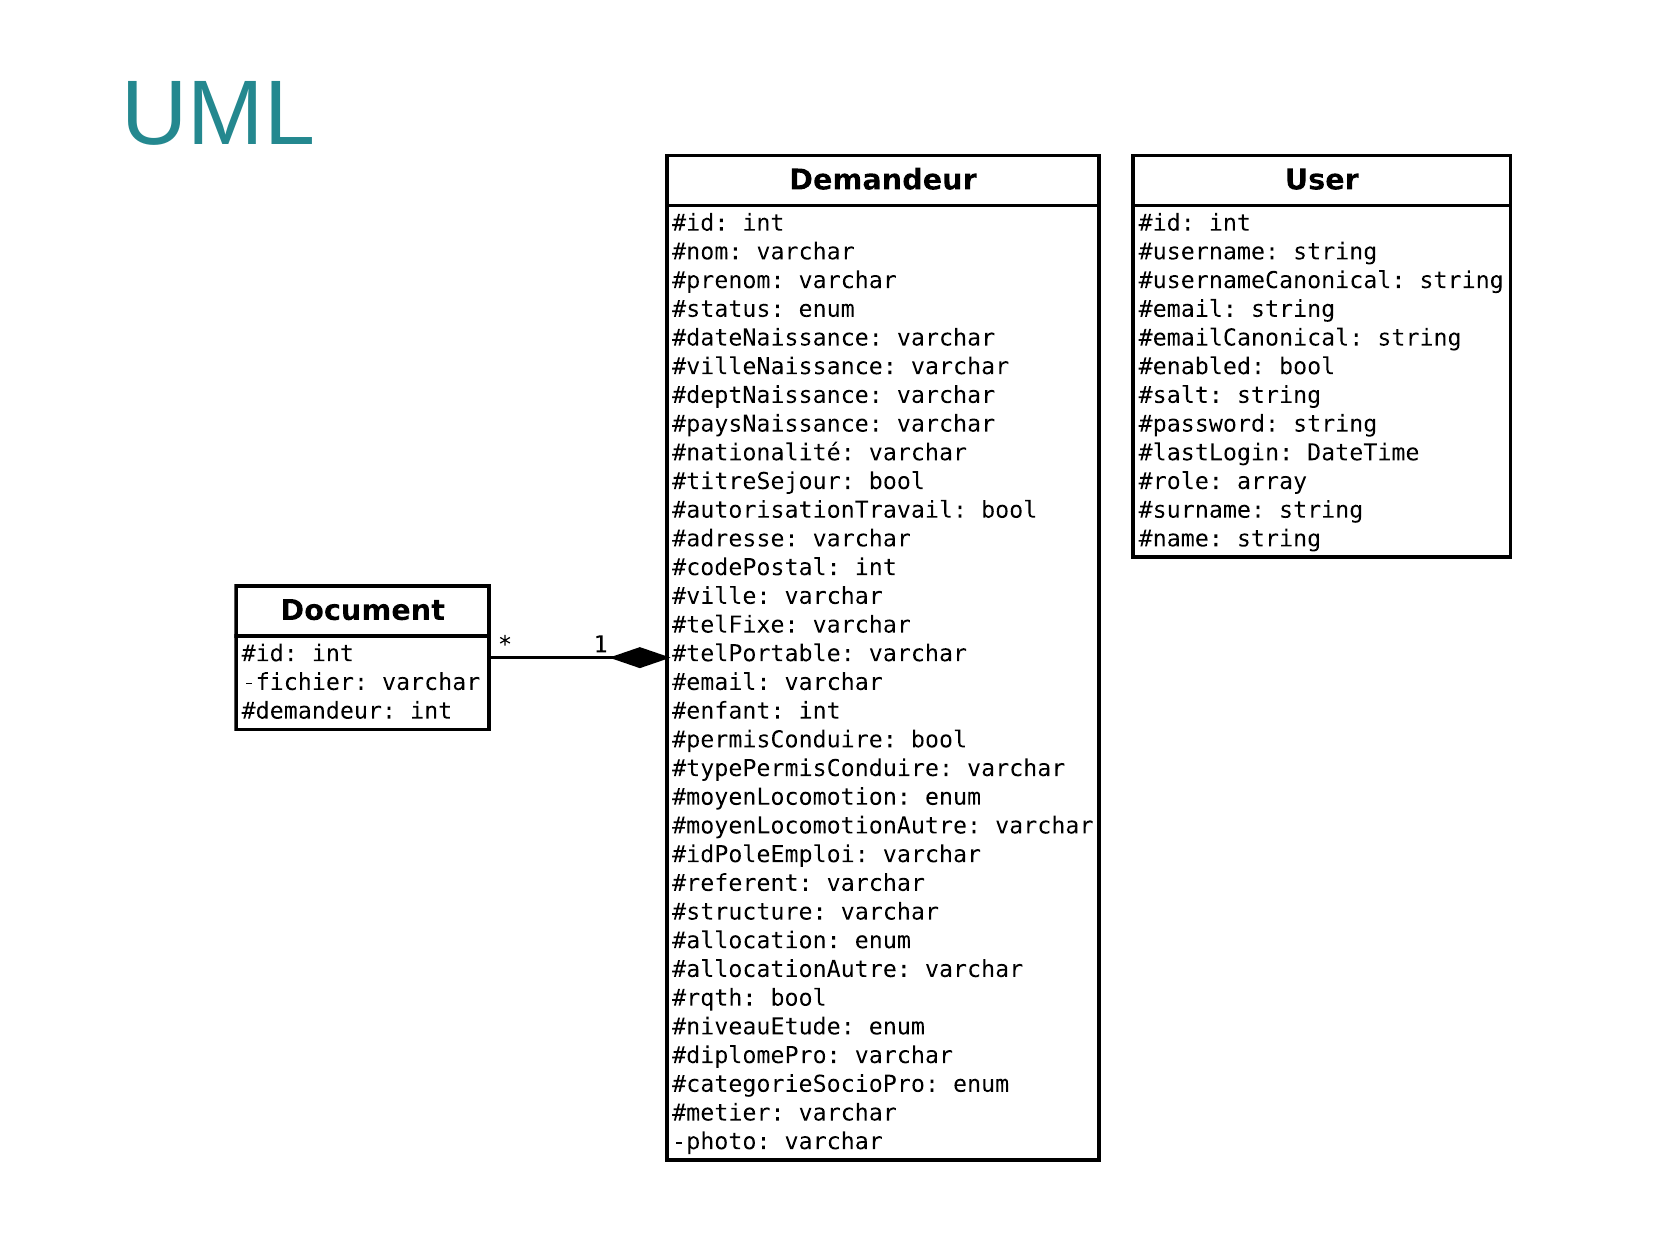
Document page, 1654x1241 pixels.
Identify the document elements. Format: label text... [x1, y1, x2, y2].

picture [234, 153, 1512, 1162]
title UML [82, 49, 355, 178]
